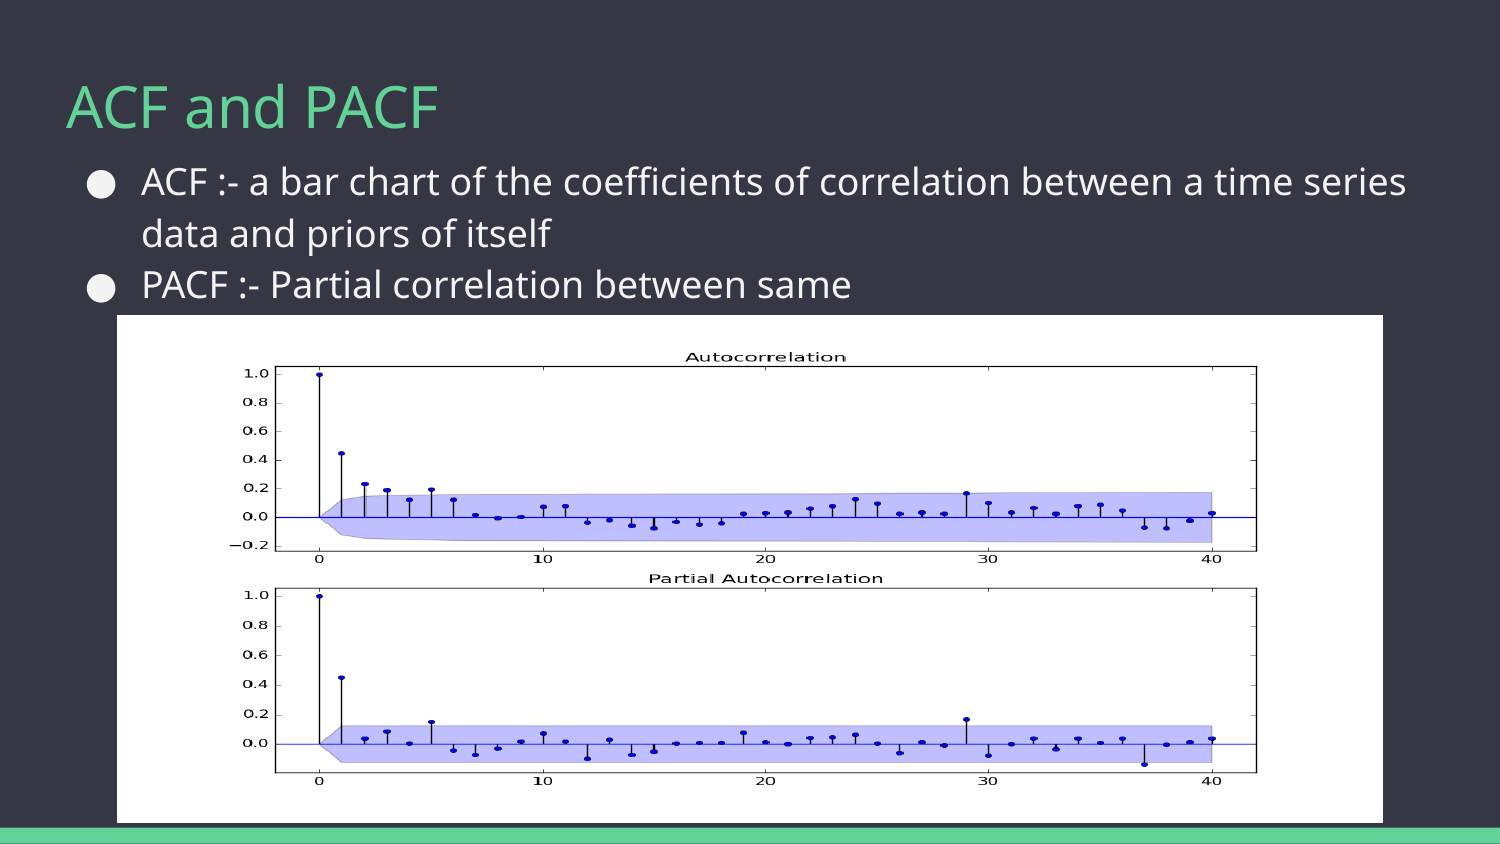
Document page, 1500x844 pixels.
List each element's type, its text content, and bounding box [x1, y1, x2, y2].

picture [117, 315, 1383, 823]
list ACF :- a bar chart of the coefficients of correlation between a time series data and priors of itself PACF :- Partial correlation between same [51, 136, 1449, 750]
title ACF and PACF [51, 55, 1449, 136]
